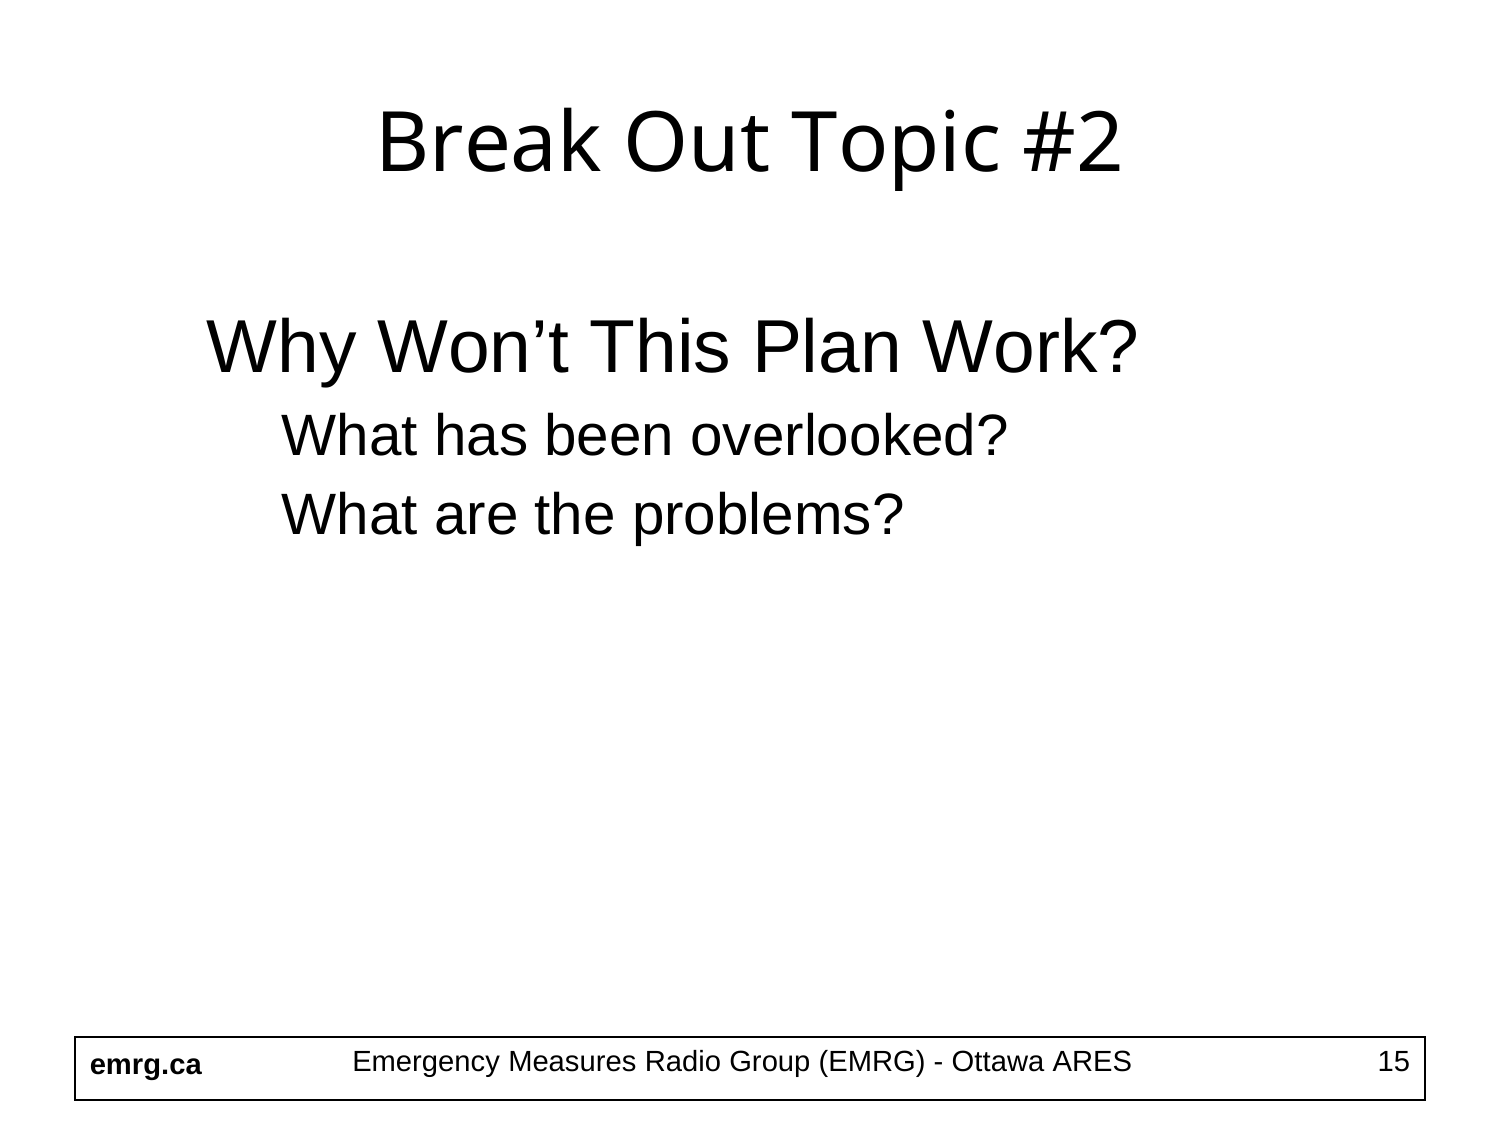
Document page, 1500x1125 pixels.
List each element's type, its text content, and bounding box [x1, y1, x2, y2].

list Why Won’t This Plan Work? What has been overlooked? What are the problems? [192, 296, 1346, 646]
title Break Out Topic #2 [75, 45, 1426, 233]
